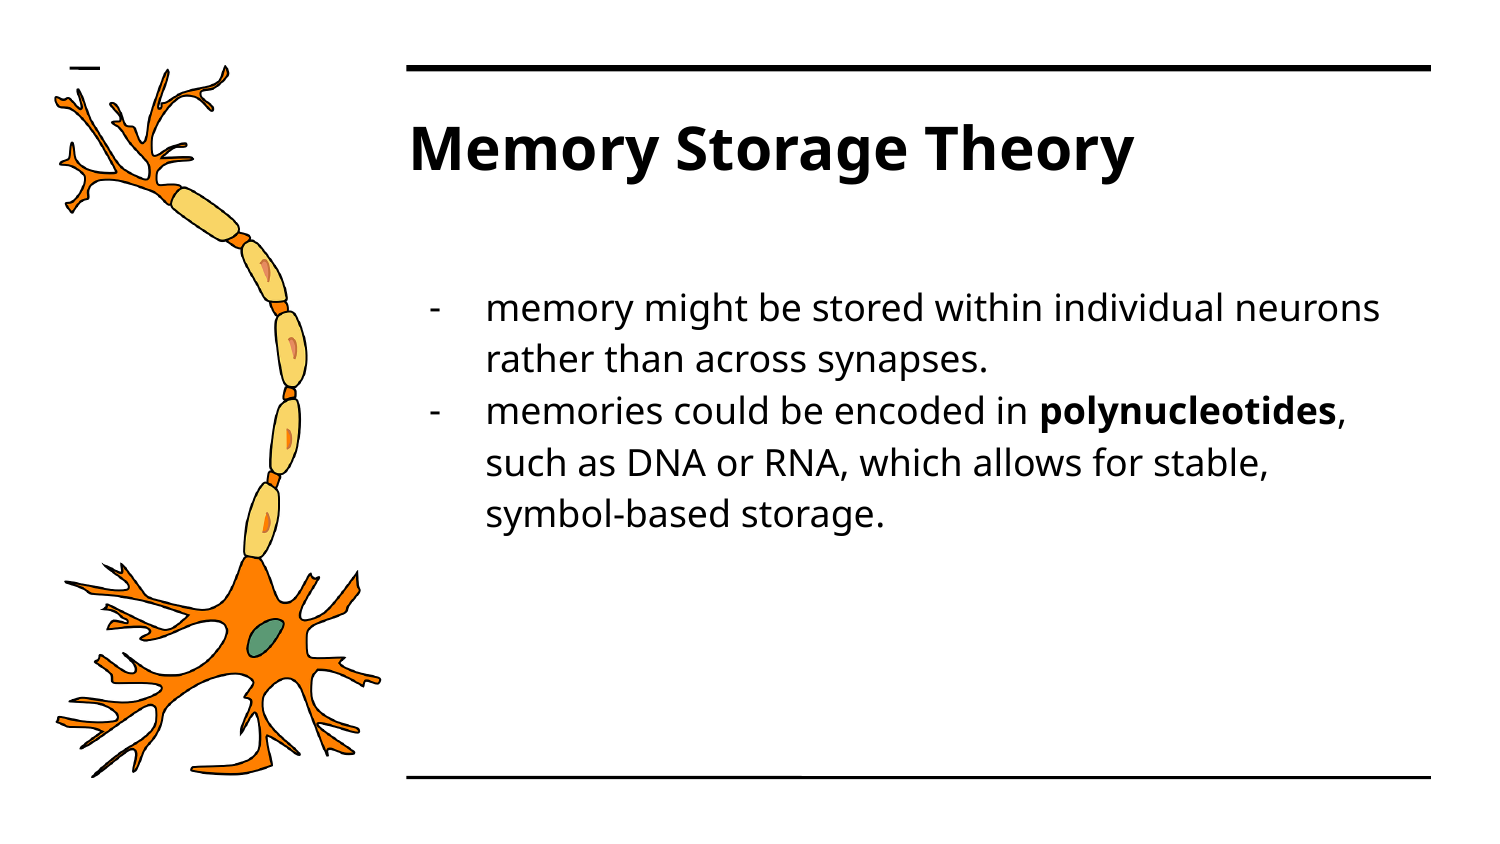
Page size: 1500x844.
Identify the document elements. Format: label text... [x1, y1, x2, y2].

title Memory Storage Theory [396, 94, 1431, 199]
list memory might be stored within individual neurons rather than across synapses. memories could be encoded in polynucleotides, such as DNA or RNA, which allows for stable, symbol-based storage​. [396, 261, 1433, 755]
picture [39, 65, 396, 778]
